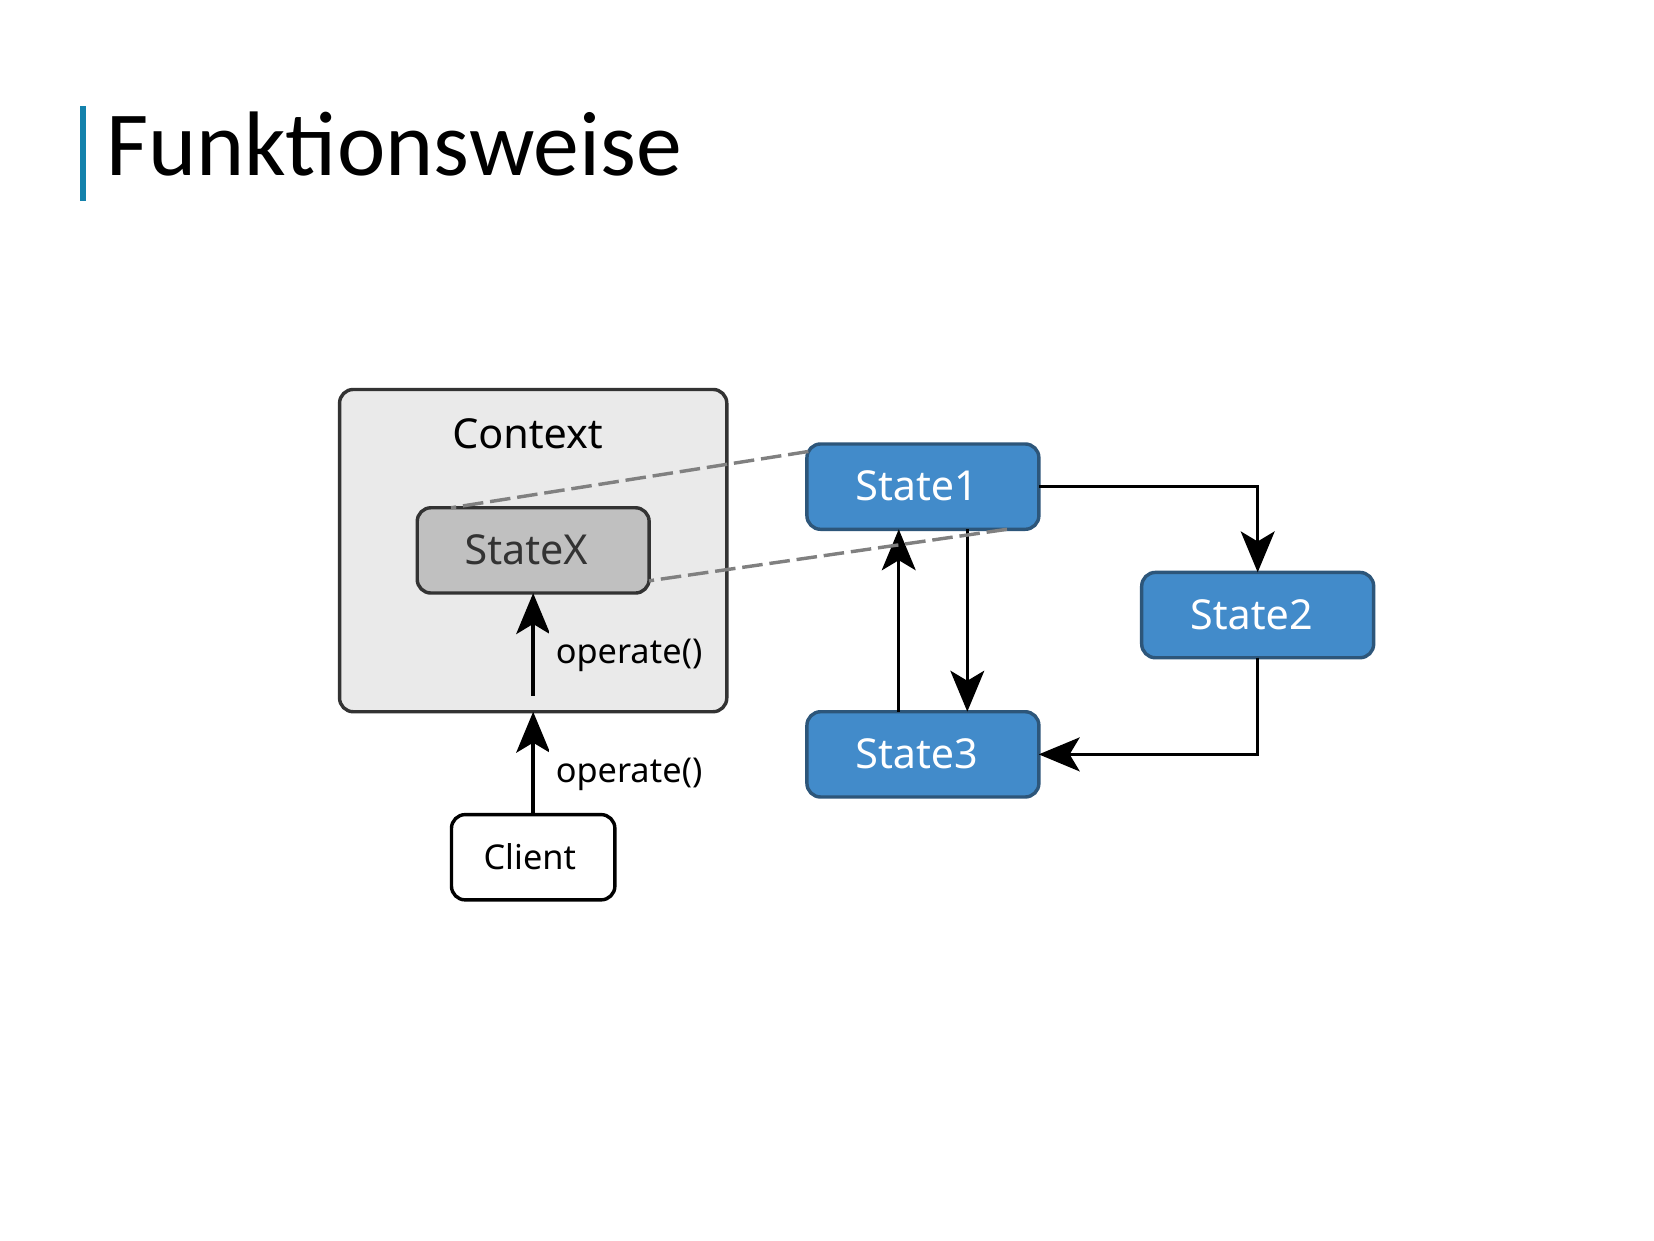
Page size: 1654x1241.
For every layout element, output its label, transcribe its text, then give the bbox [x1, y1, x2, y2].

title Funktionsweise [106, 49, 1571, 257]
picture [318, 369, 1396, 922]
